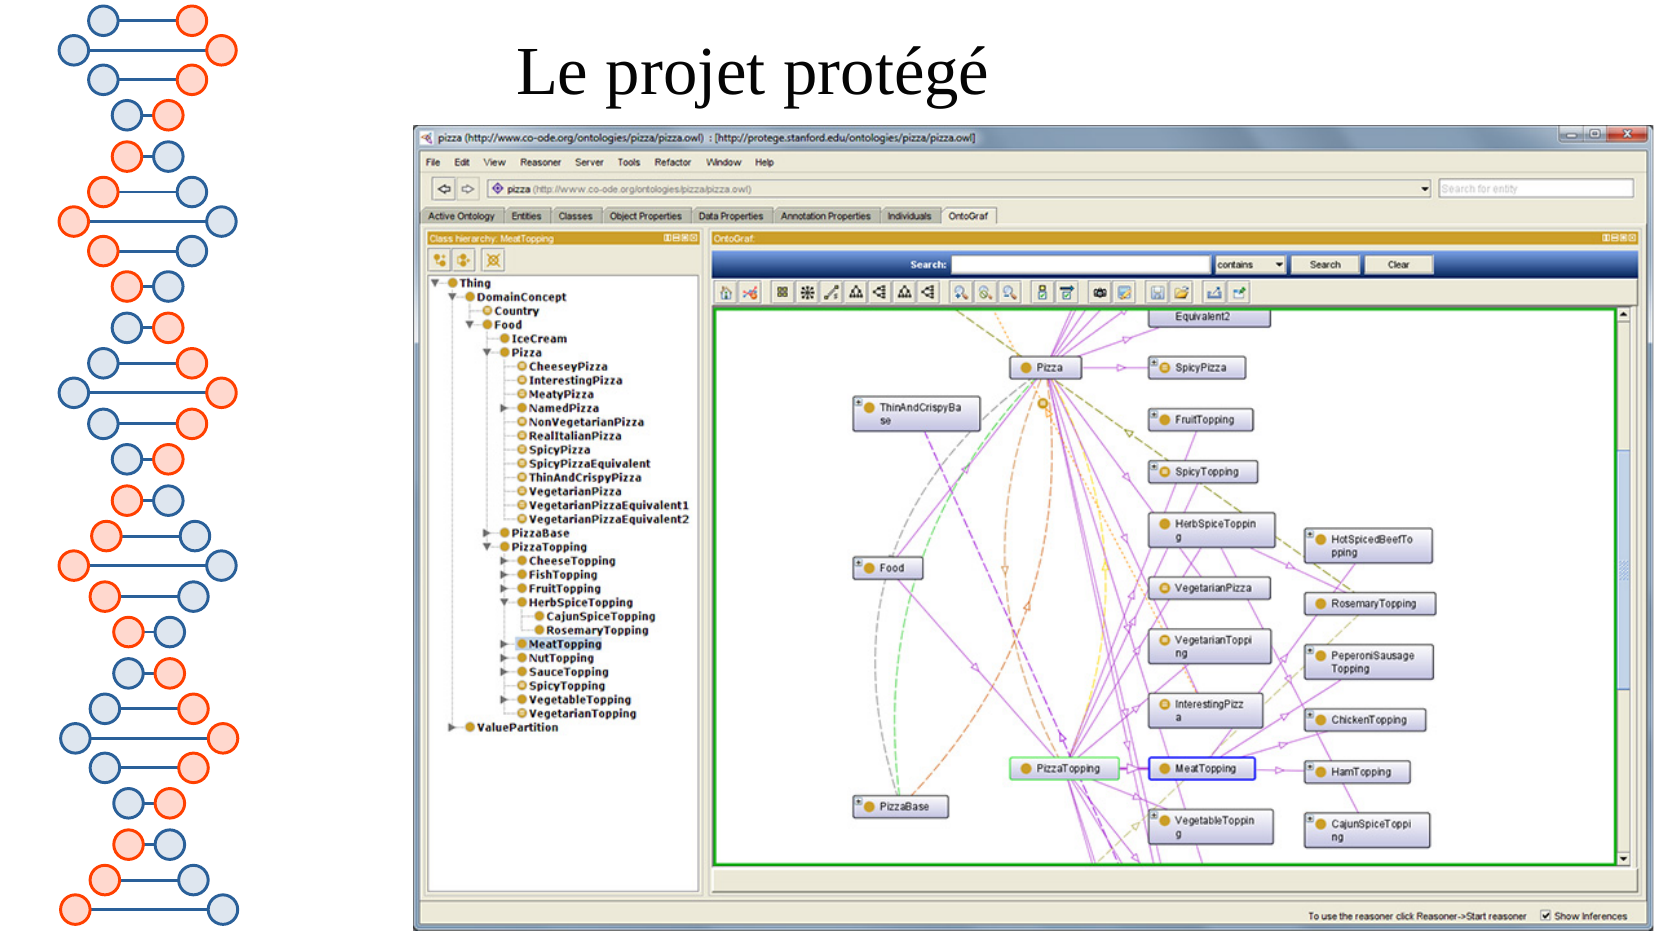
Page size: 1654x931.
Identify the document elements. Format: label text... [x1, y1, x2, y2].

title Le projet protégé [88, 0, 1418, 148]
picture [413, 125, 1654, 931]
